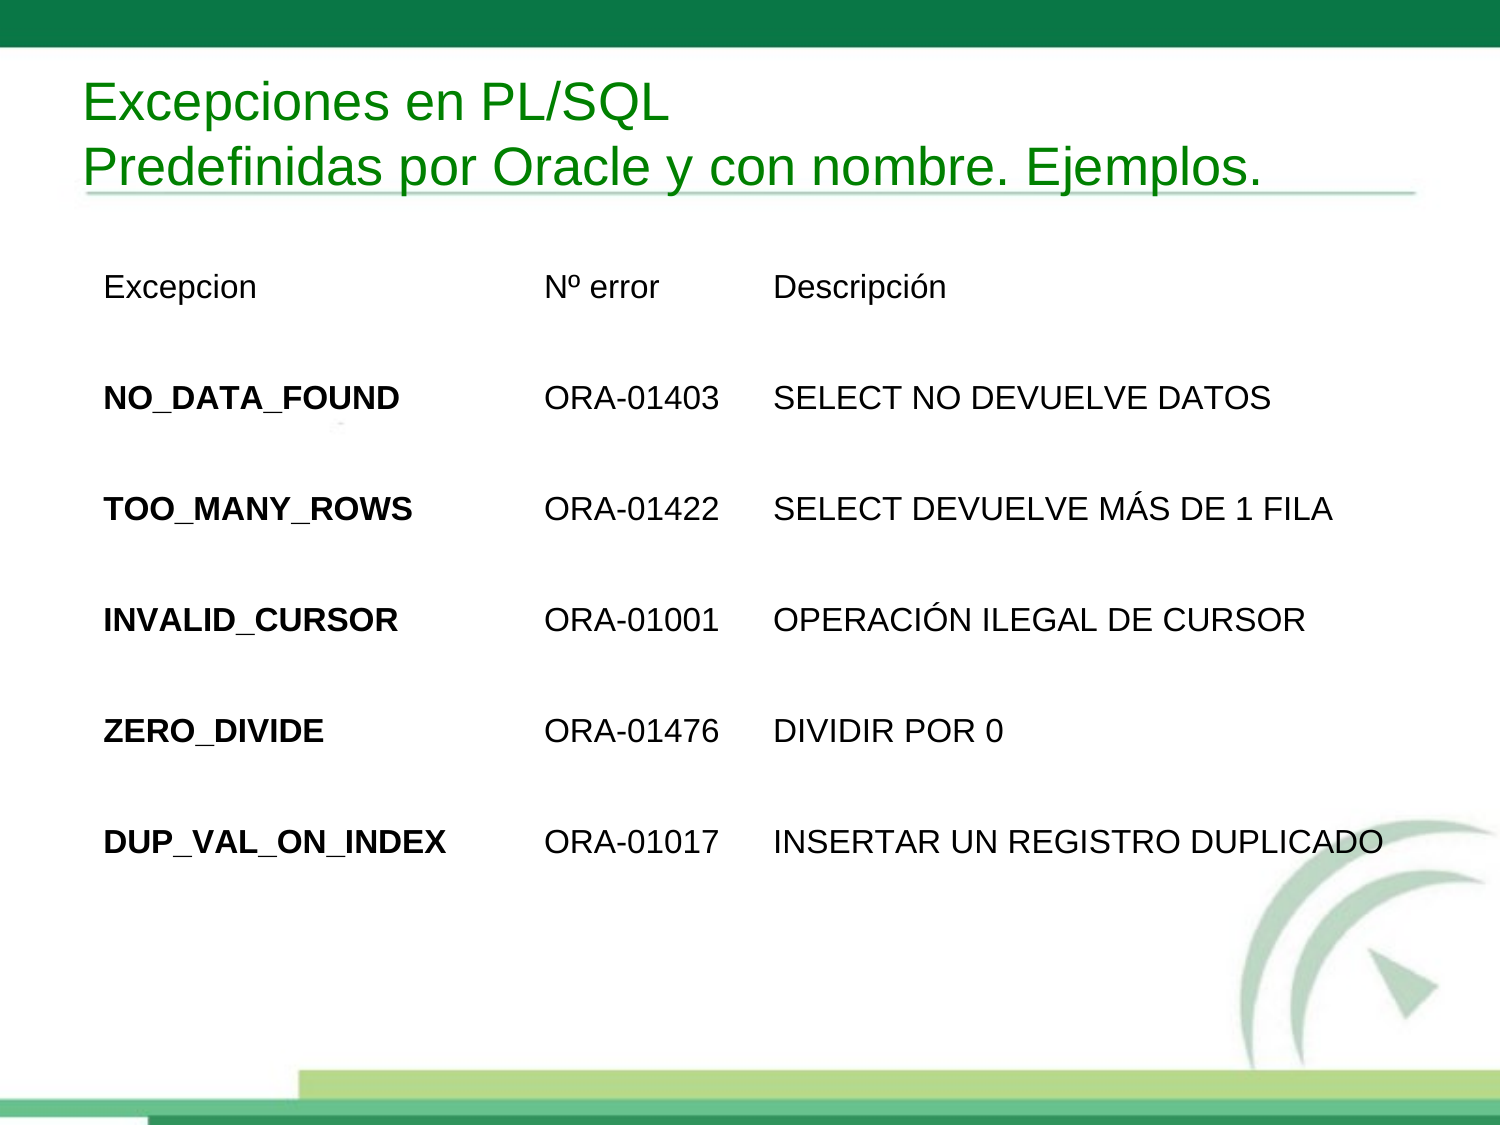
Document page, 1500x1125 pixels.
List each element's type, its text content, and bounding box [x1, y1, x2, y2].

table_cell DIVIDIR POR 0 [758, 674, 1404, 785]
table_cell ORA-01001 [529, 563, 758, 674]
table_cell DUP_VAL_ON_INDEX [89, 785, 529, 896]
table_cell NO_DATA_FOUND [89, 340, 529, 451]
table_cell INSERTAR UN REGISTRO DUPLICADO [758, 785, 1404, 896]
table_cell ZERO_DIVIDE [89, 674, 529, 785]
table_cell SELECT NO DEVUELVE DATOS [758, 340, 1404, 451]
list [75, 148, 1426, 1005]
table_cell TOO_MANY_ROWS [89, 451, 529, 563]
table_cell ORA-01017 [529, 785, 758, 896]
table_cell ORA-01422 [529, 451, 758, 563]
table_header Descripción [758, 229, 1404, 340]
table_cell ORA-01403 [529, 340, 758, 451]
title Excepciones en PL/SQL Predefinidas por Oracle y con nombre. Ejemplos. [67, 59, 1418, 205]
table_cell OPERACIÓN ILEGAL DE CURSOR [758, 563, 1404, 674]
picture [0, 0, 1500, 1125]
table_cell ORA-01476 [529, 674, 758, 785]
table_cell INVALID_CURSOR [89, 563, 529, 674]
table_cell SELECT DEVUELVE MÁS DE 1 FILA [758, 451, 1404, 563]
table_header Nº error [529, 229, 758, 340]
table_header Excepcion [89, 229, 529, 340]
